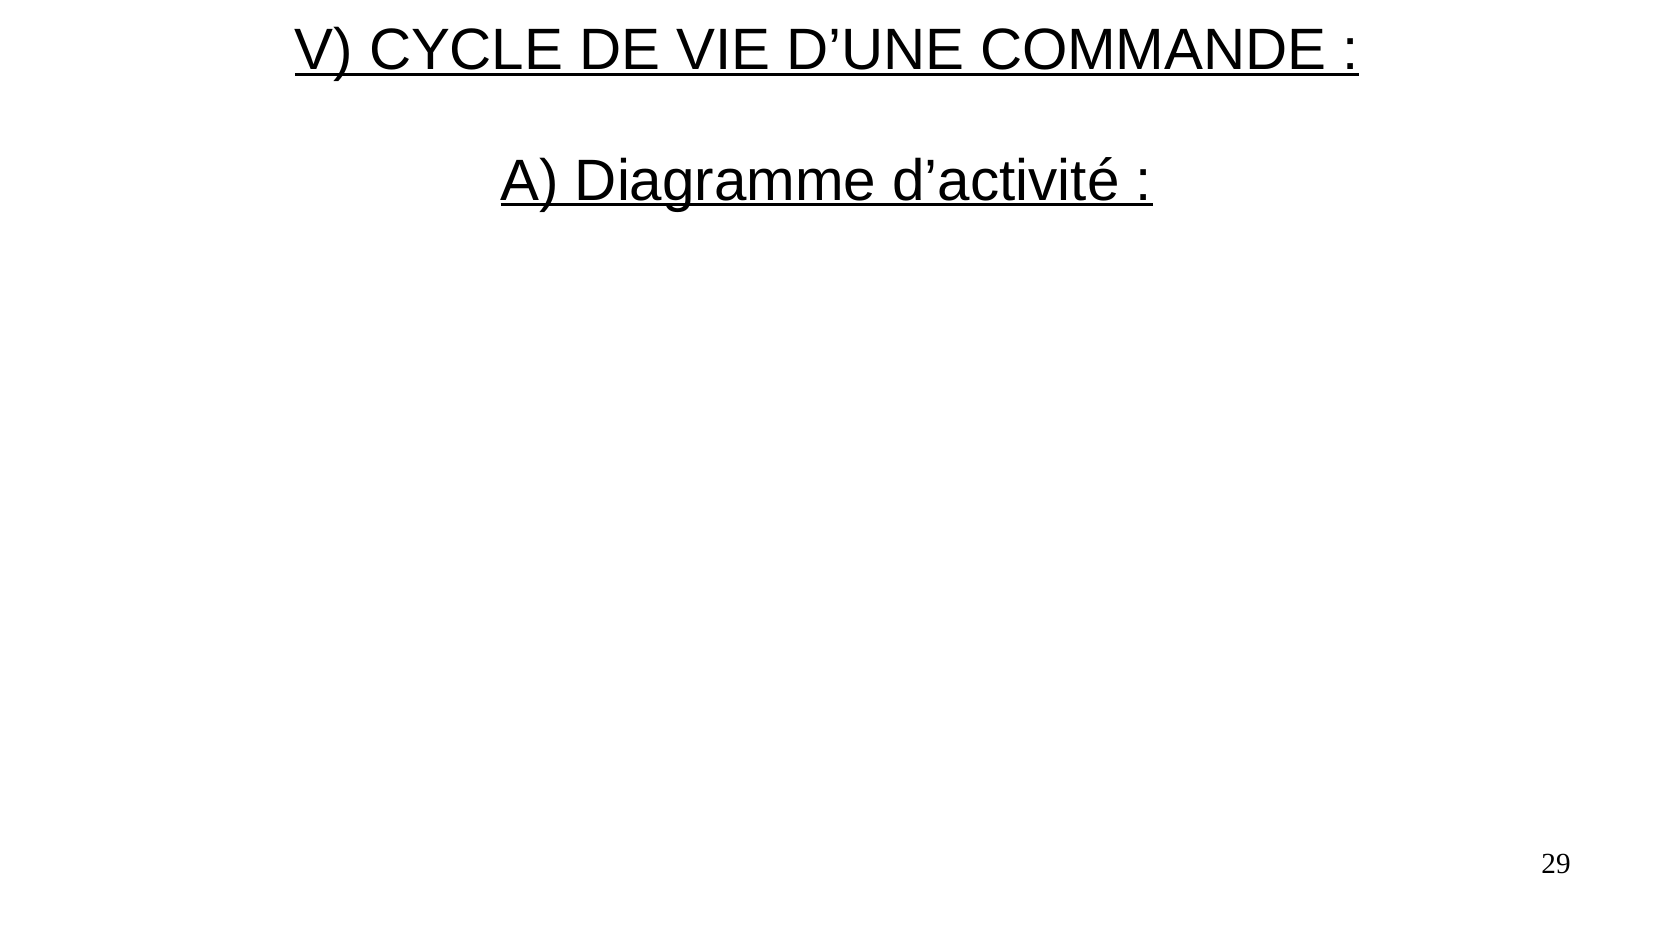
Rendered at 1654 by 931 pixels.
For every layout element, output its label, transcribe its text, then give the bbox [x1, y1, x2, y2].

title V) CYCLE DE VIE D’UNE COMMANDE : A) Diagramme d’activité : [82, 17, 1571, 213]
